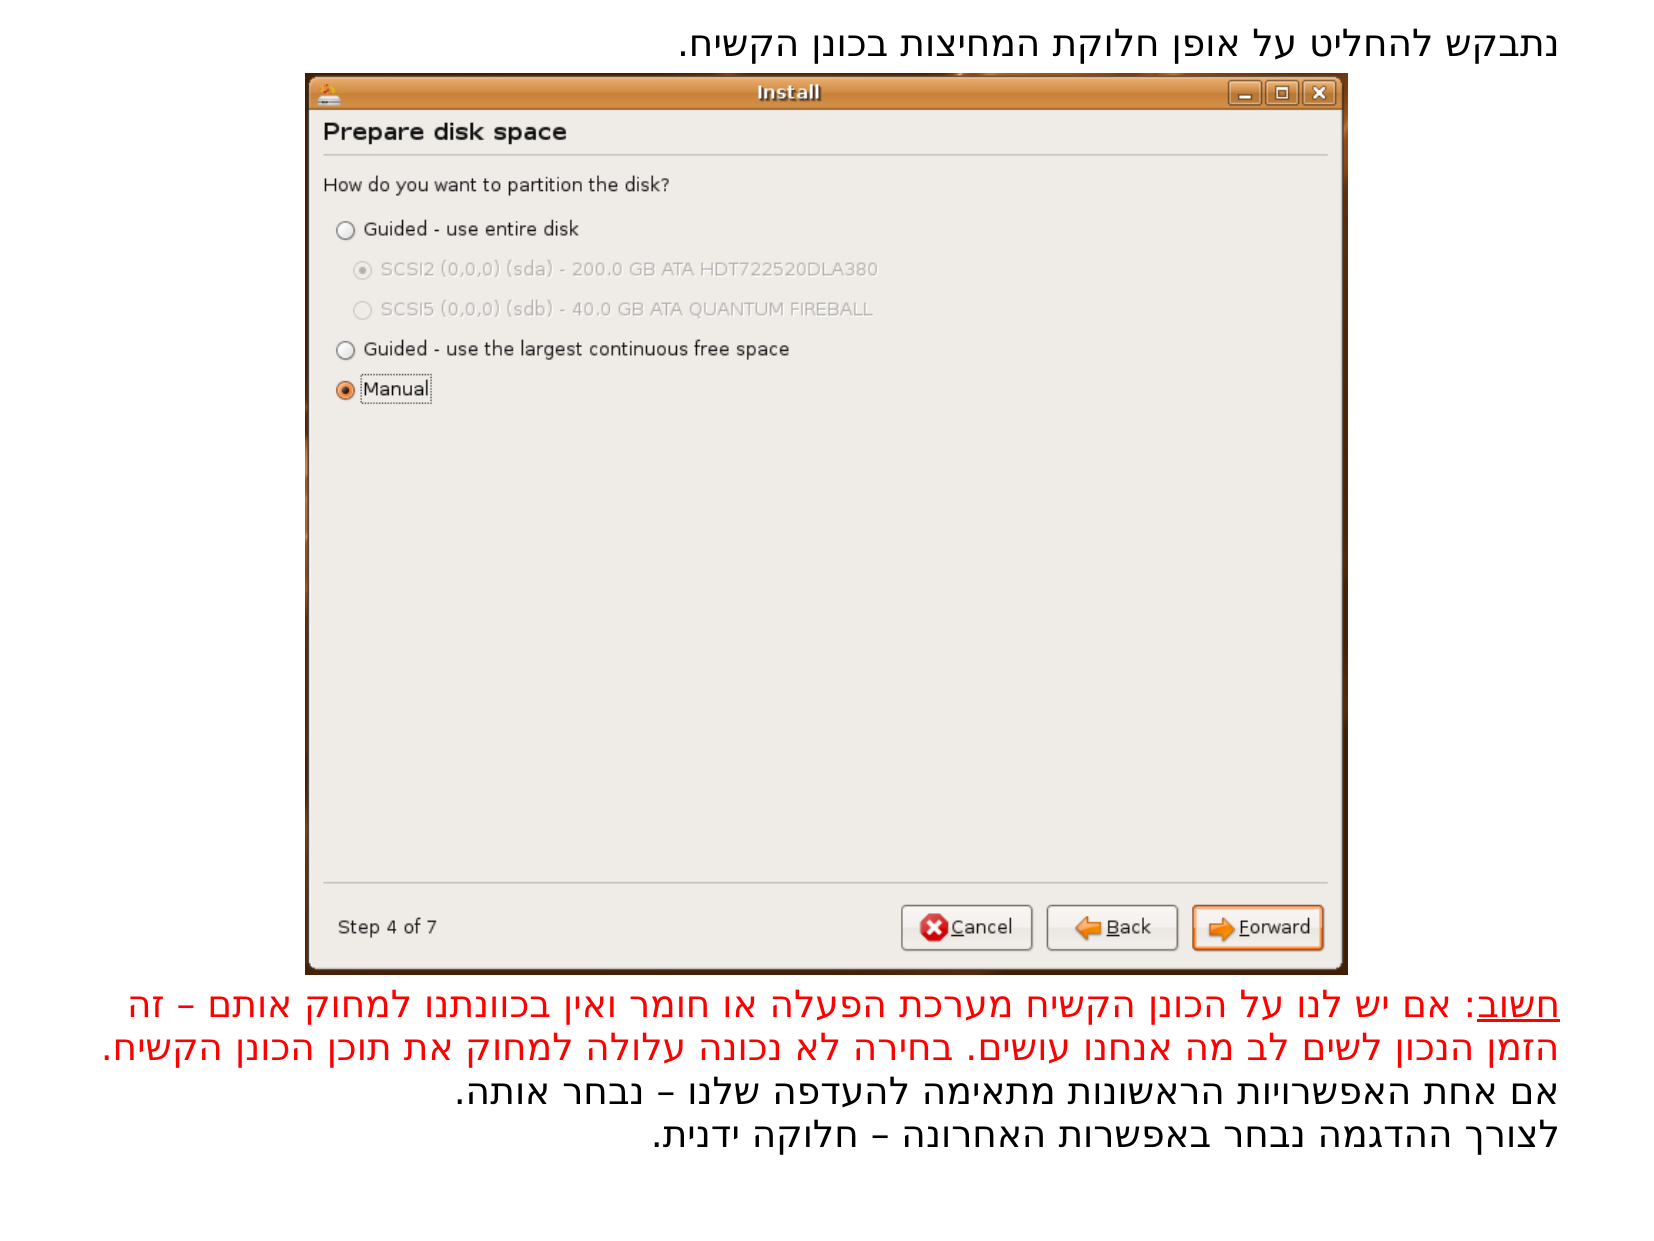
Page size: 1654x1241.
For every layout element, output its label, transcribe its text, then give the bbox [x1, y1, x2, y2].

text_box נתבקש להחליט על אופן חלוקת המחיצות בכונן הקשיח. [225, 14, 1576, 76]
picture [305, 73, 1348, 975]
text_box חשוב: אם יש לנו על הכונן הקשיח מערכת הפעלה או חומר ואין בכוונתנו למחוק אותם – זה הזמן הנכון לשים לב מה אנחנו עושים. בחירה לא נכונה עלולה למחוק את תוכן הכונן הקשיח. אם אחת האפשרויות הראשונות מתאימה להעדפה שלנו – נבחר אותה. לצורך ההדגמה נבחר באפשרות האחרונה – חלוקה ידנית. [75, 975, 1576, 1219]
